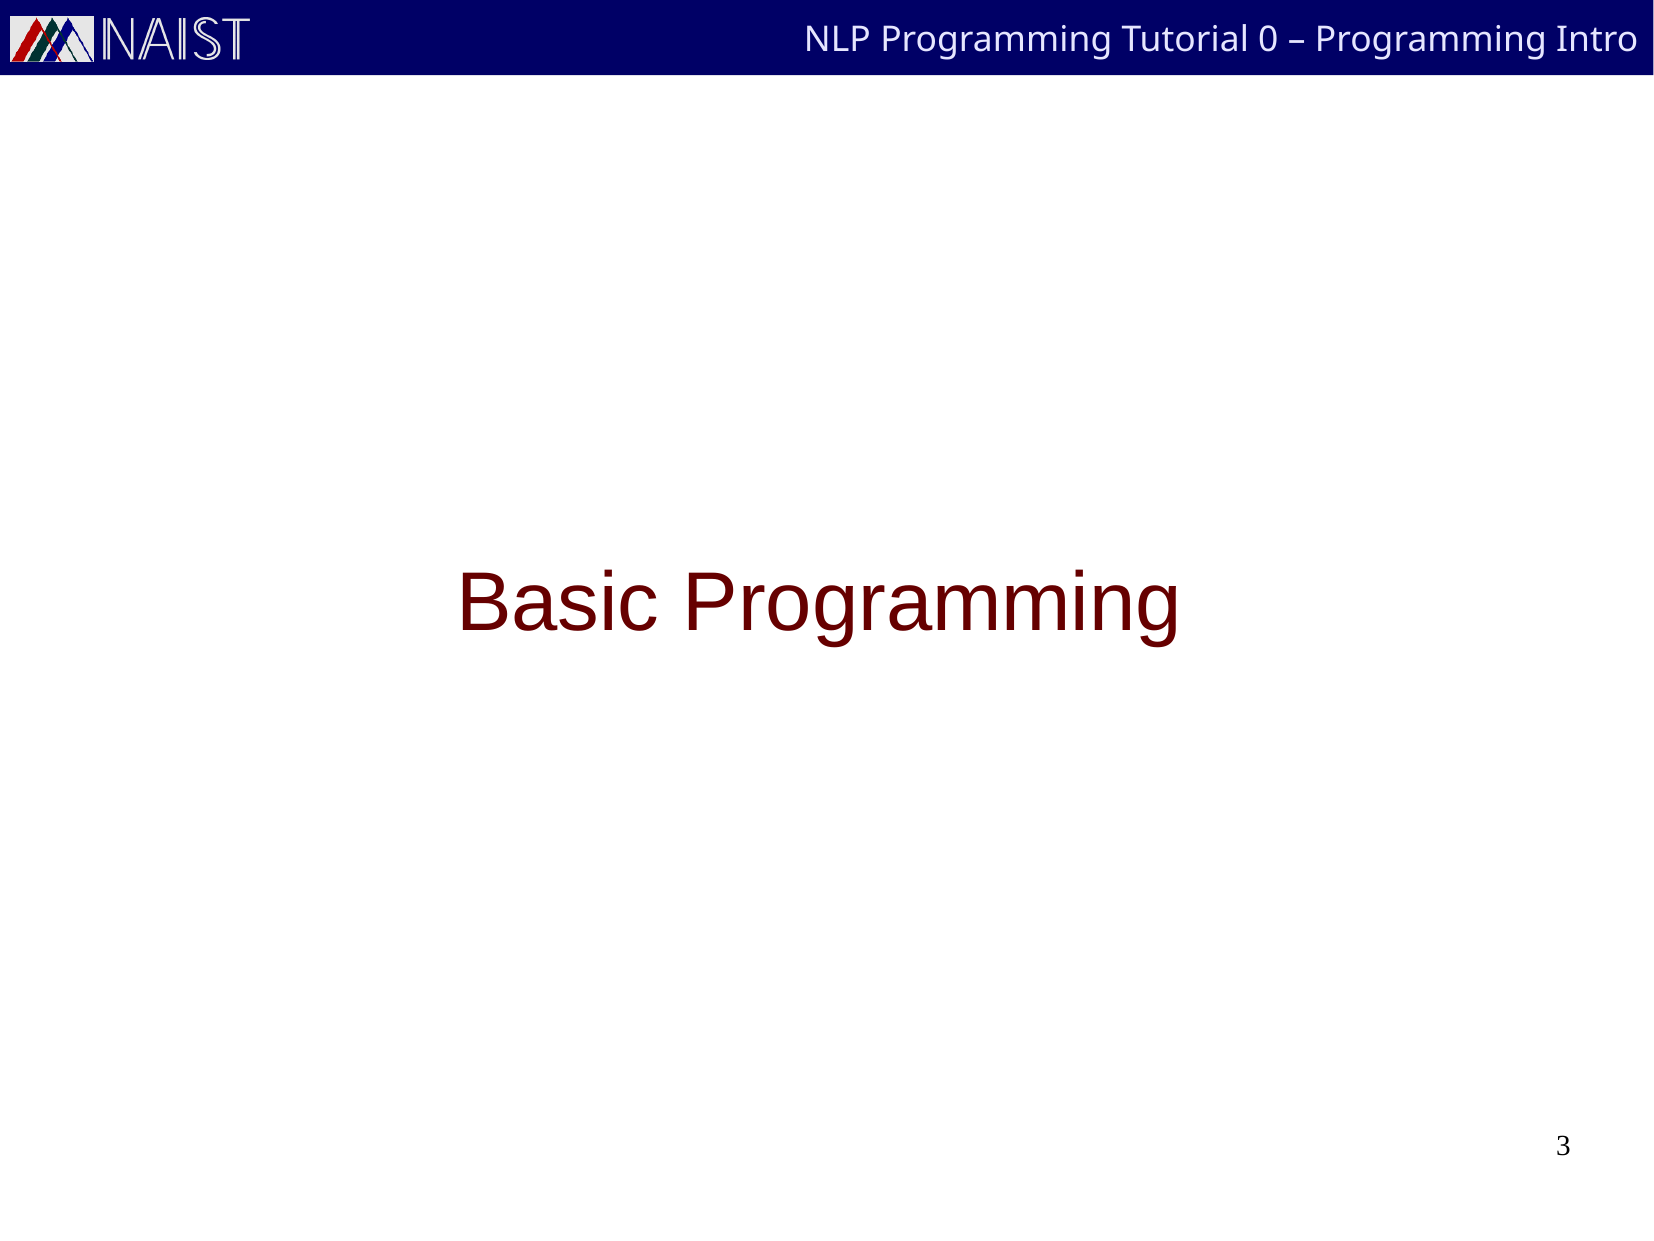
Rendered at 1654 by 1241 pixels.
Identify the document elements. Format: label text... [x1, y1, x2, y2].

picture [10, 16, 94, 62]
picture [102, 17, 251, 60]
title Basic Programming [75, 506, 1564, 698]
